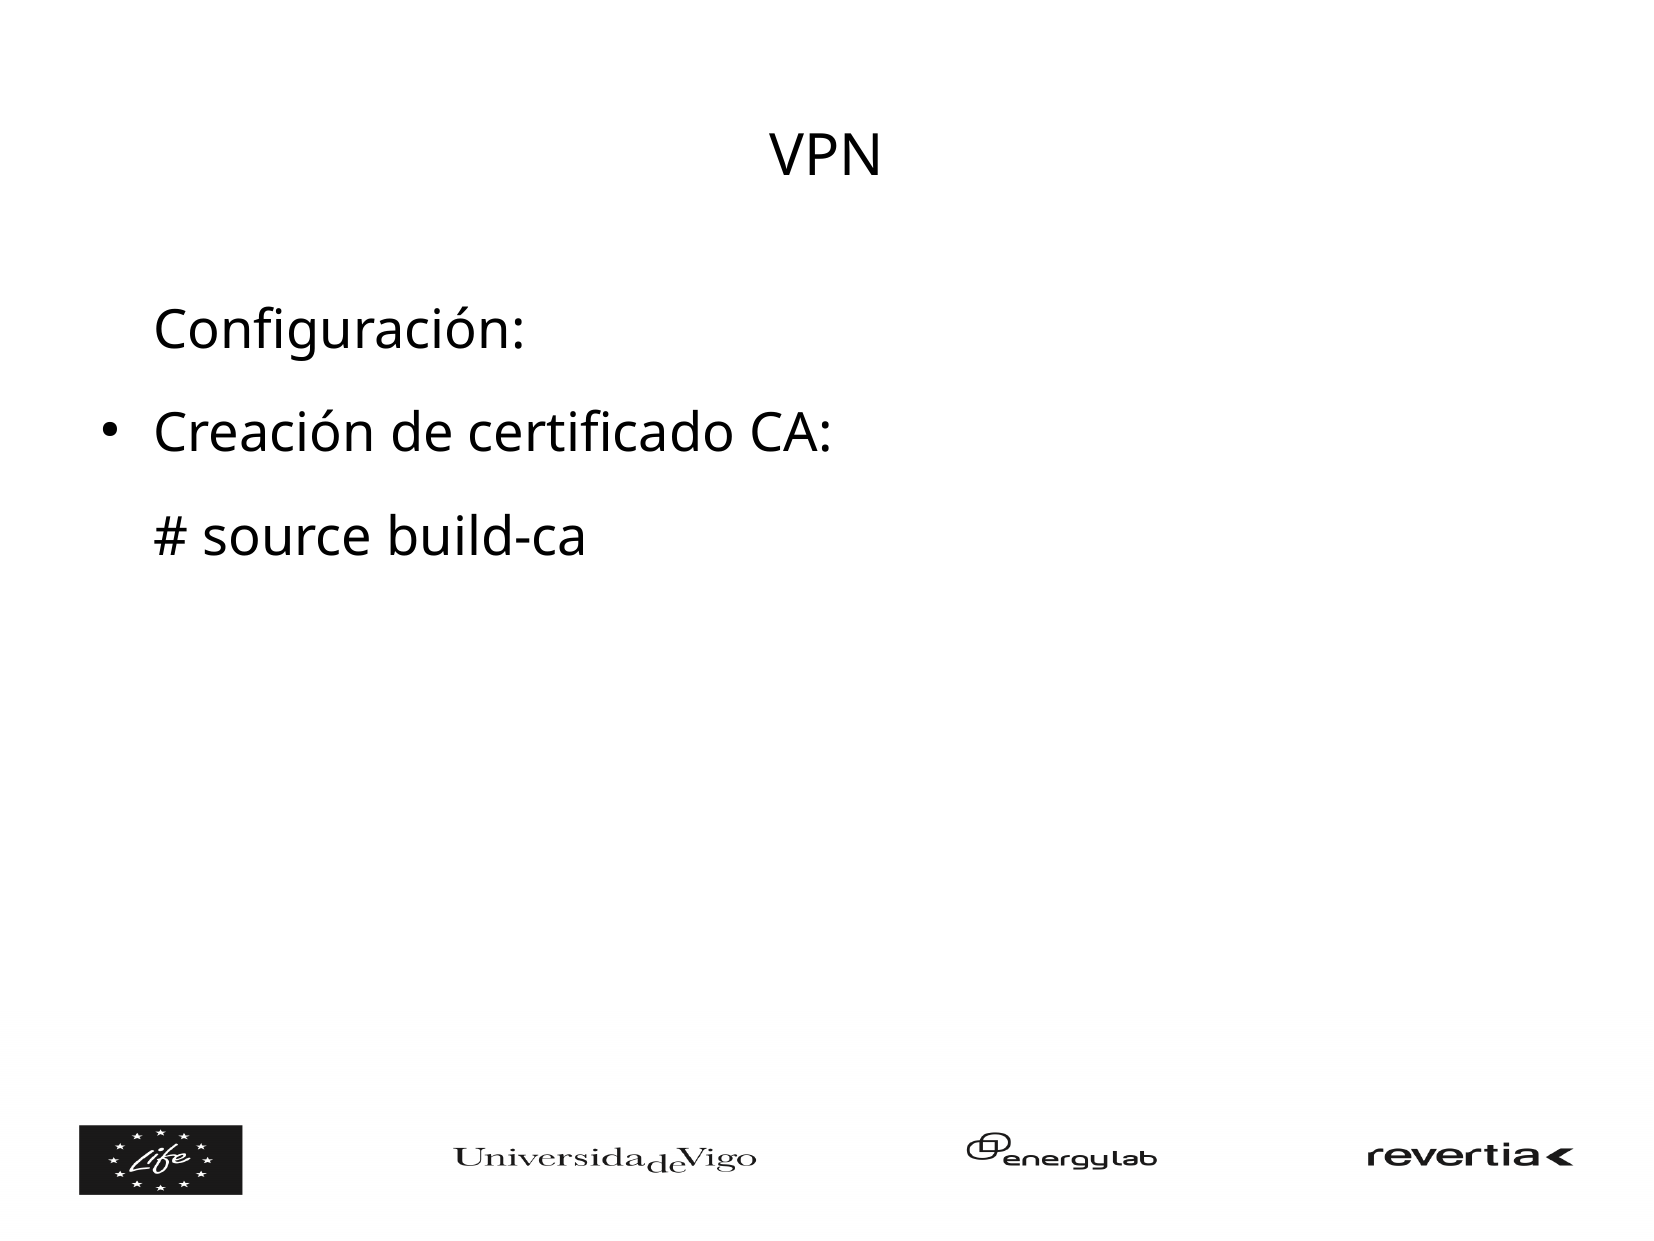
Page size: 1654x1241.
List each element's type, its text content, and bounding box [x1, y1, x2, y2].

list Configuración: Creación de certificado CA: # source build-ca [82, 290, 1571, 1010]
title VPN [82, 49, 1571, 257]
picture [0, 1009, 1654, 1241]
